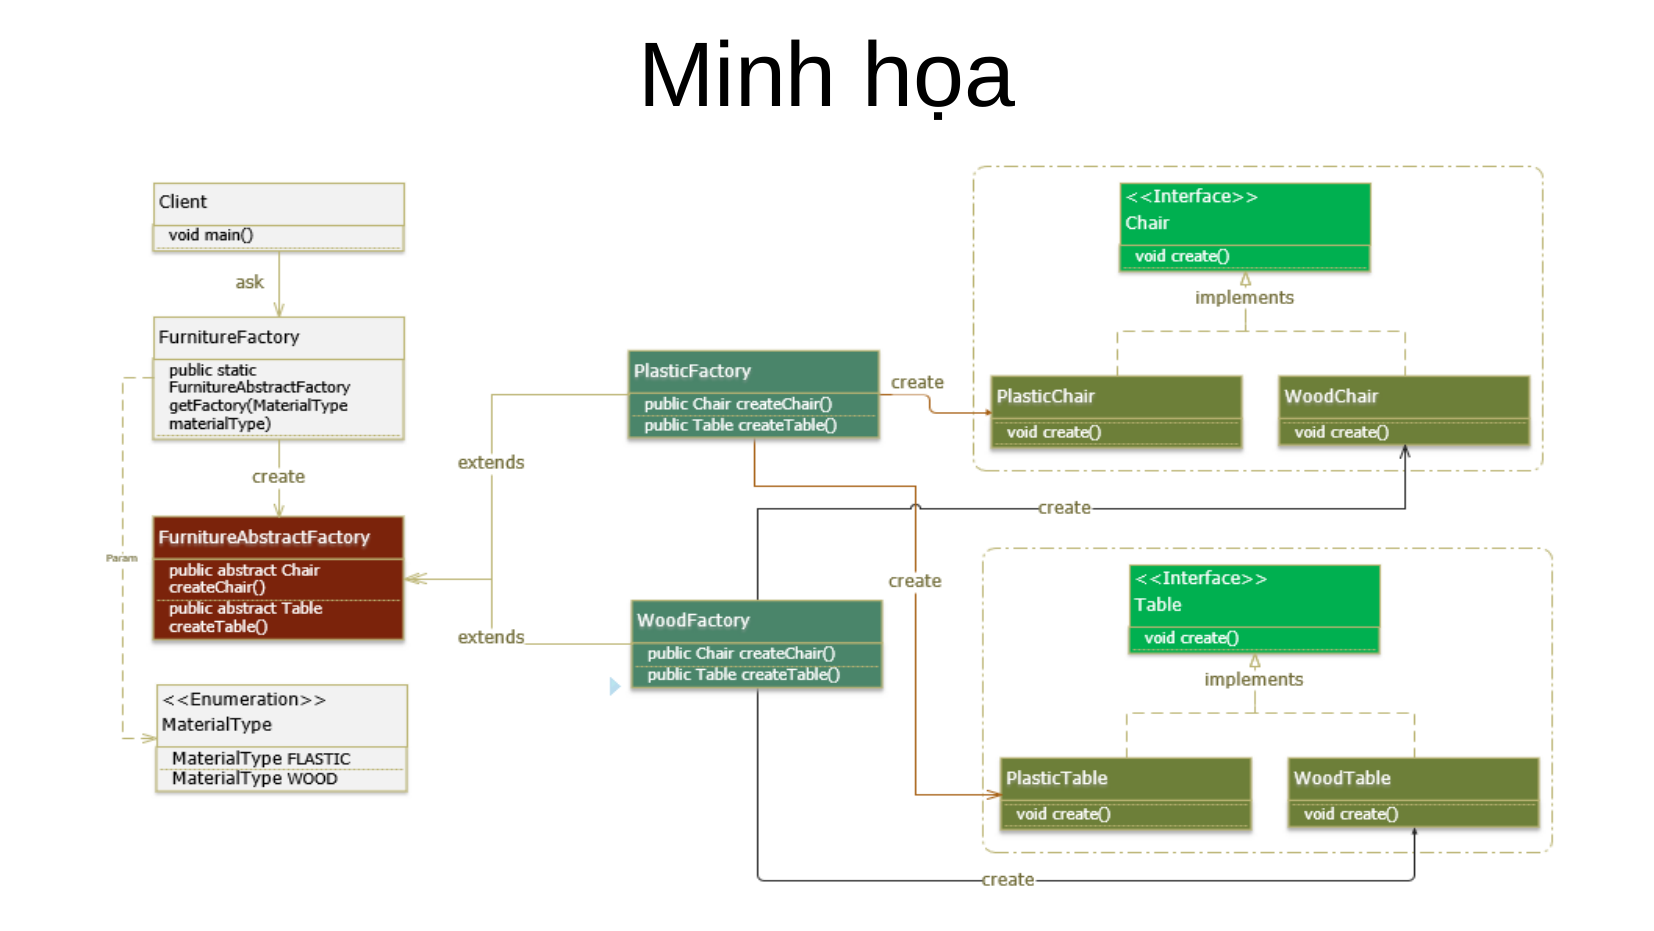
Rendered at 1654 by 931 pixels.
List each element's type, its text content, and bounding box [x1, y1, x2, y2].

title Minh họa [82, 15, 1571, 136]
picture [91, 149, 1572, 901]
